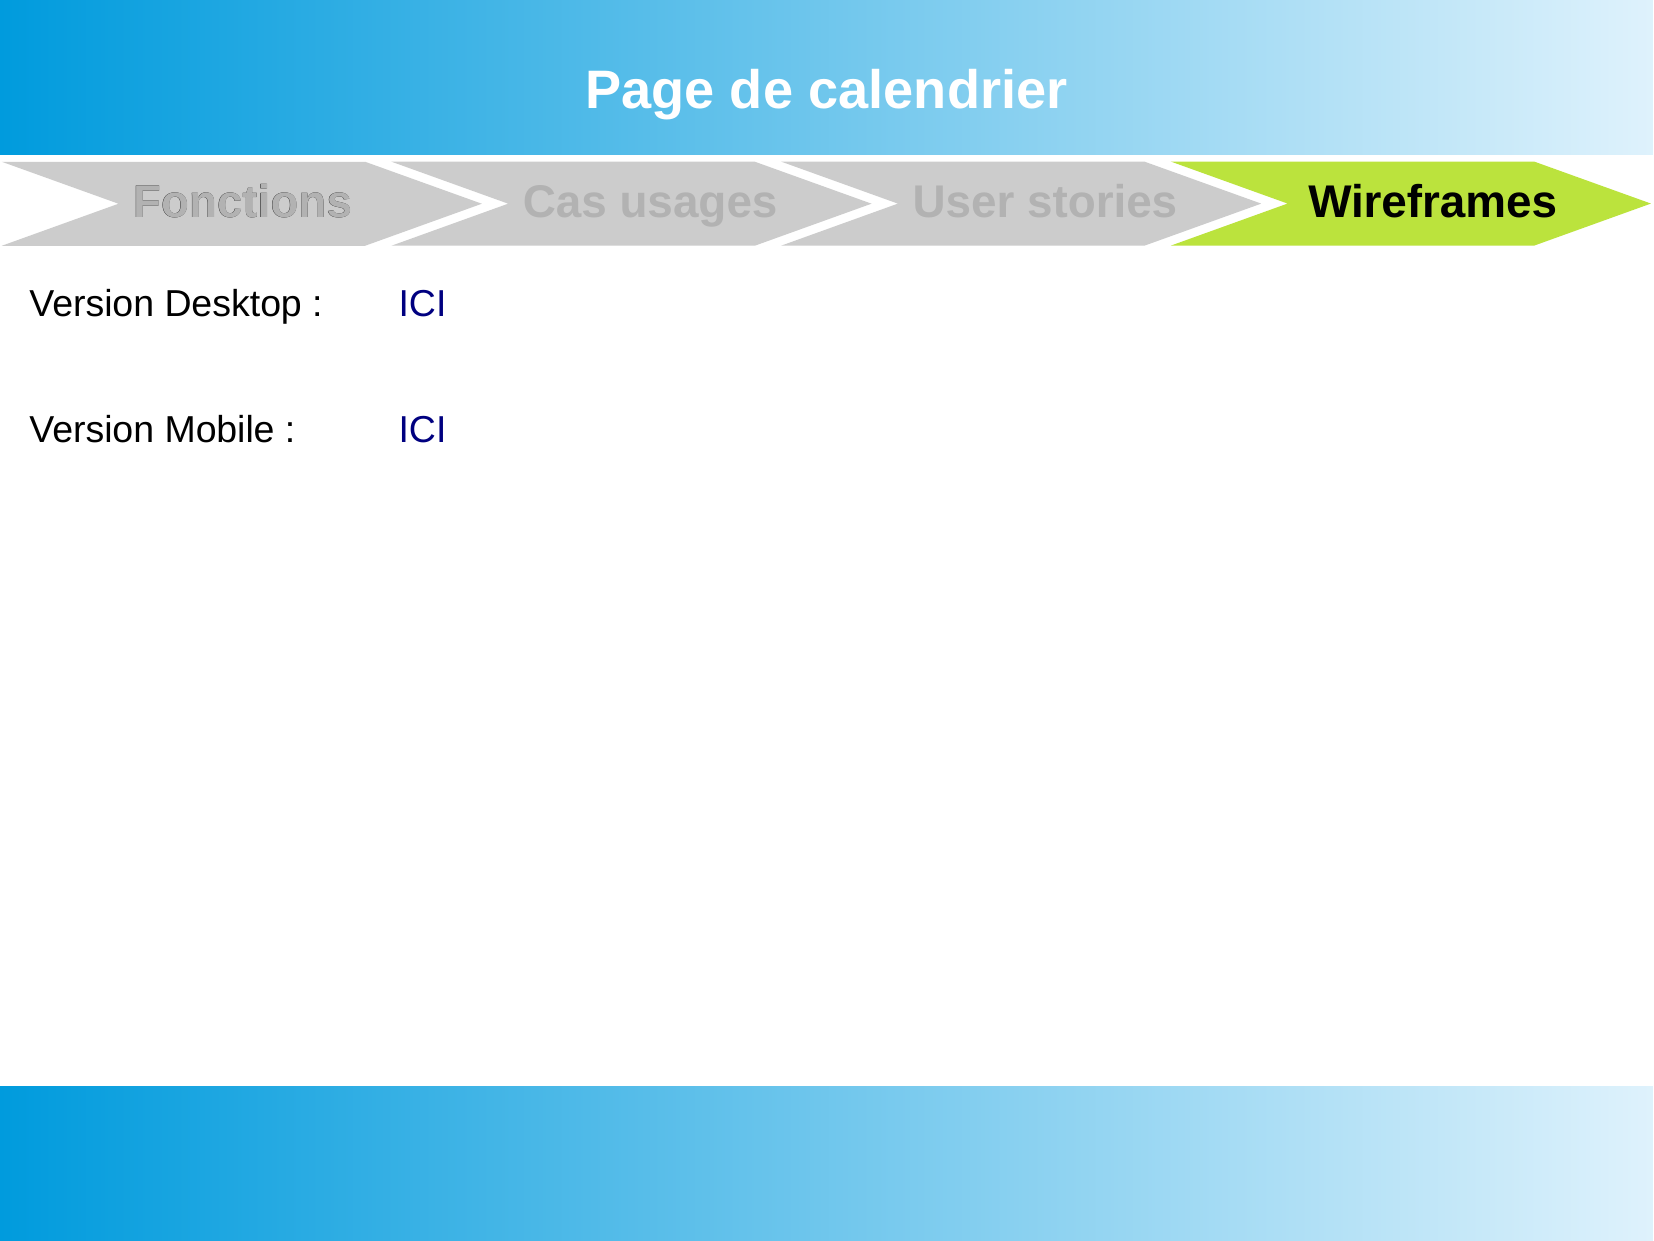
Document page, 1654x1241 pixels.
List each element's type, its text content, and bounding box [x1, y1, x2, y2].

text_box [1170, 161, 1564, 246]
text_box [1203, 182, 1262, 225]
text_box [423, 182, 482, 225]
text_box Version Desktop : ICI Version Mobile : ICI [14, 274, 1630, 590]
text_box [781, 161, 1175, 246]
text_box User stories [897, 168, 1203, 235]
text_box [1599, 184, 1651, 223]
text_box [1, 161, 396, 246]
text_box [391, 161, 785, 246]
text_box Wireframes [1293, 168, 1599, 235]
title Page de calendrier [82, 37, 1571, 143]
text_box [813, 182, 872, 225]
text_box Cas usages [508, 168, 813, 235]
text_box Fonctions [118, 168, 423, 235]
